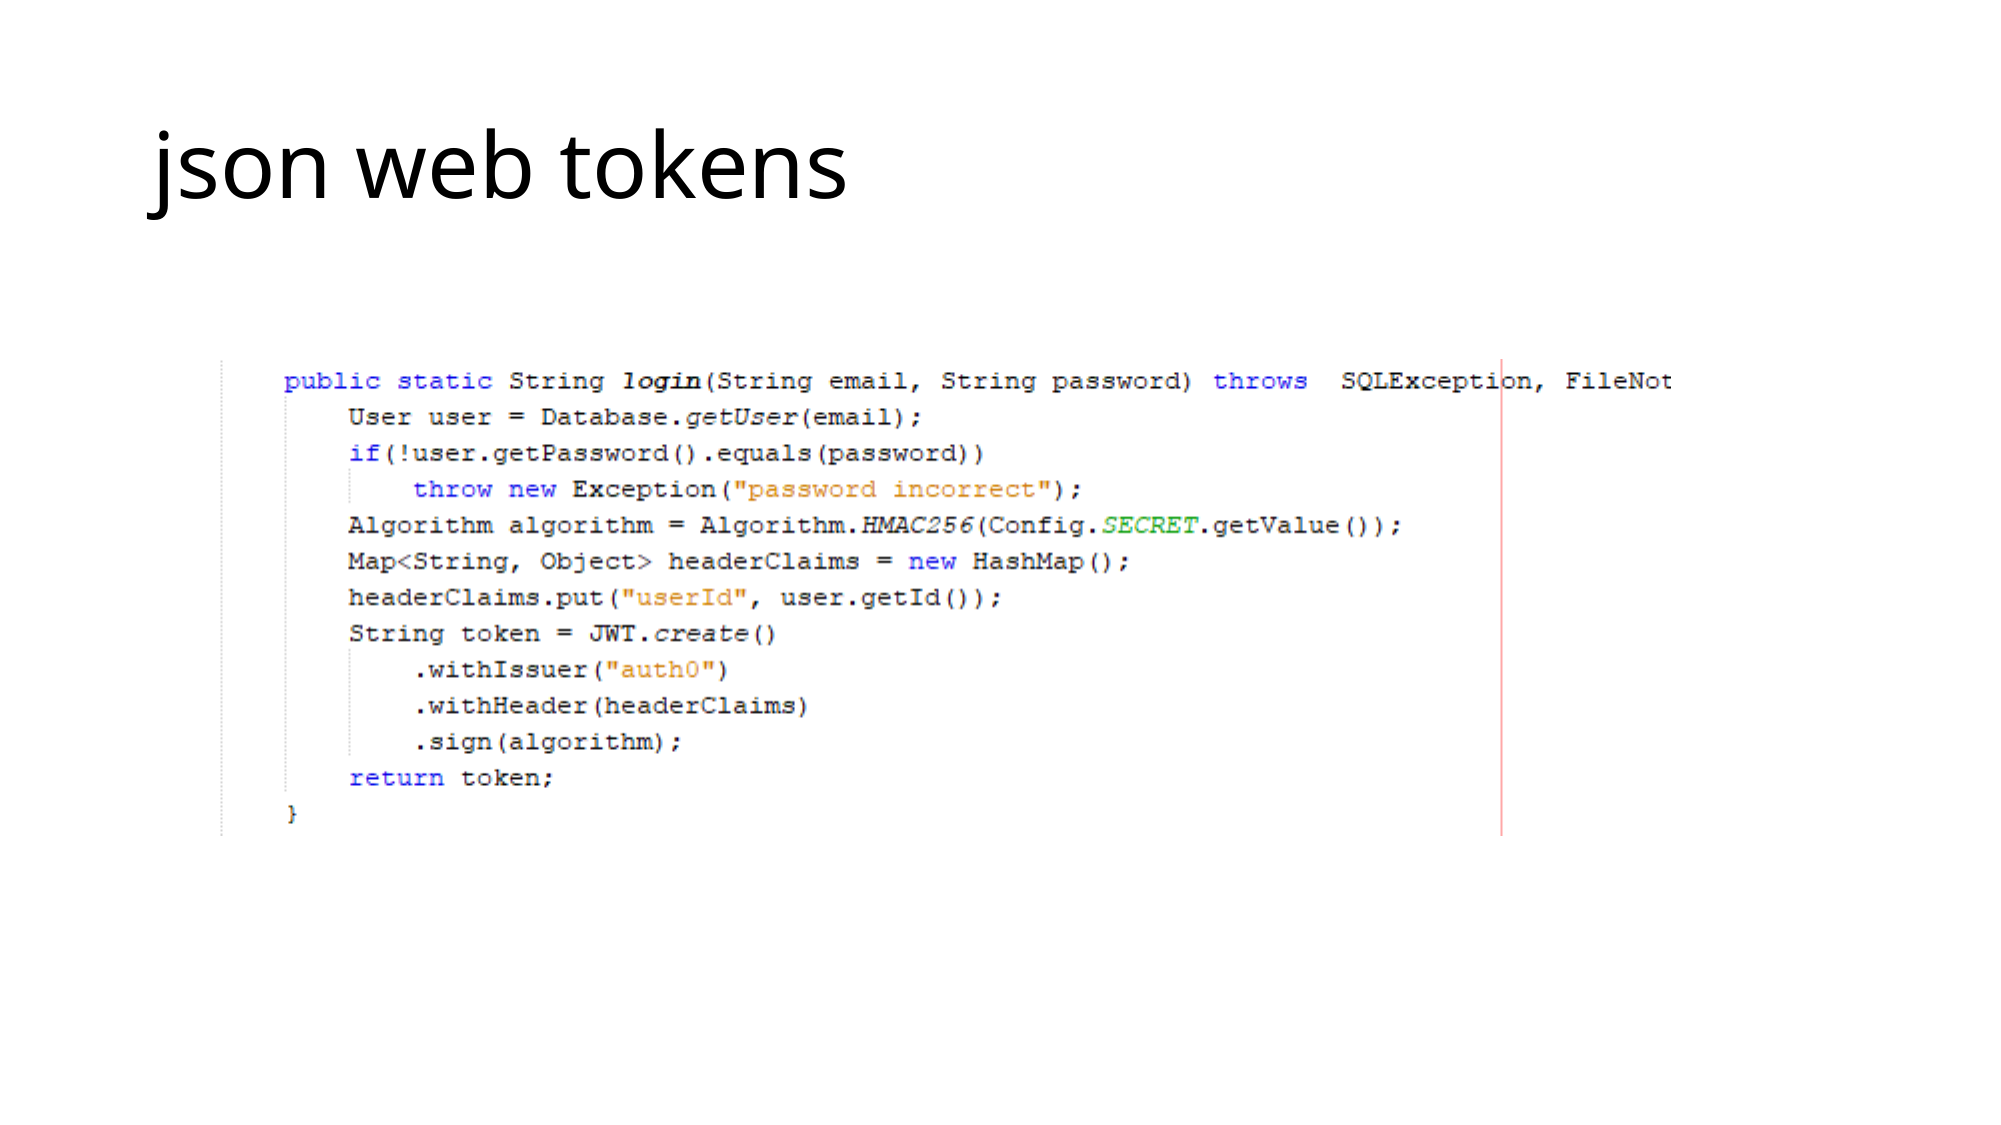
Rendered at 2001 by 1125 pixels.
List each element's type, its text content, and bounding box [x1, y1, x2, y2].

picture [205, 359, 1671, 836]
title json web tokens [137, 59, 1863, 278]
